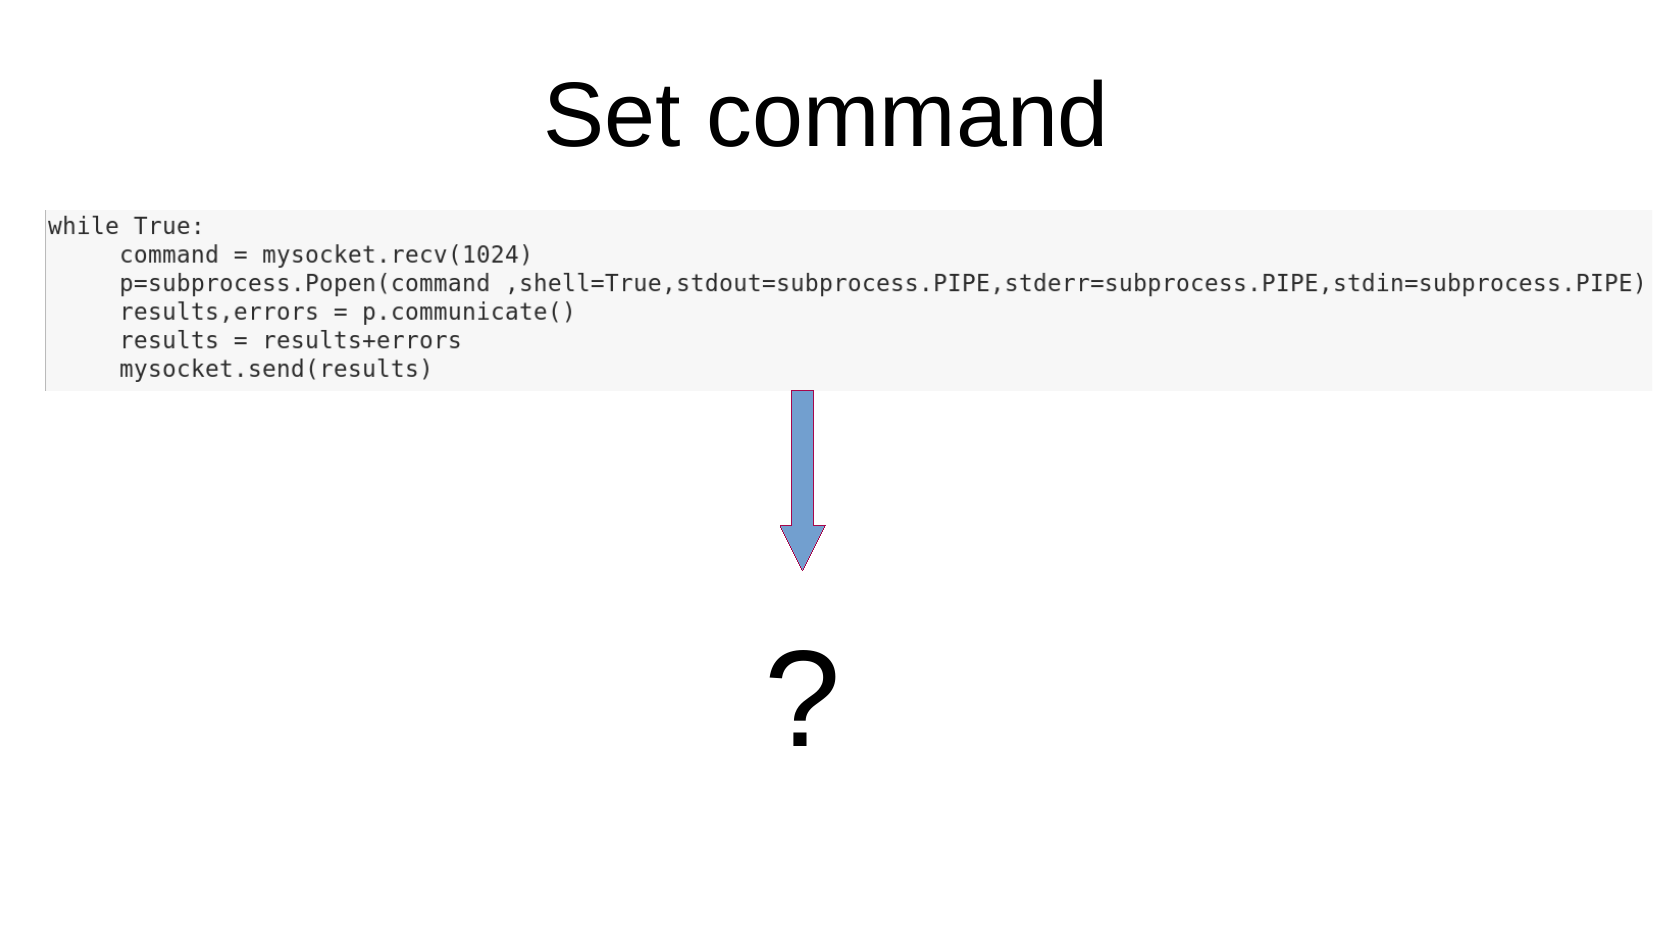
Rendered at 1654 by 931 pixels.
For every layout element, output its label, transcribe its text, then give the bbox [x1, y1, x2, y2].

title Set command [82, 37, 1571, 193]
picture [45, 210, 1653, 391]
text_box ? [750, 615, 857, 784]
text_box [780, 390, 826, 571]
